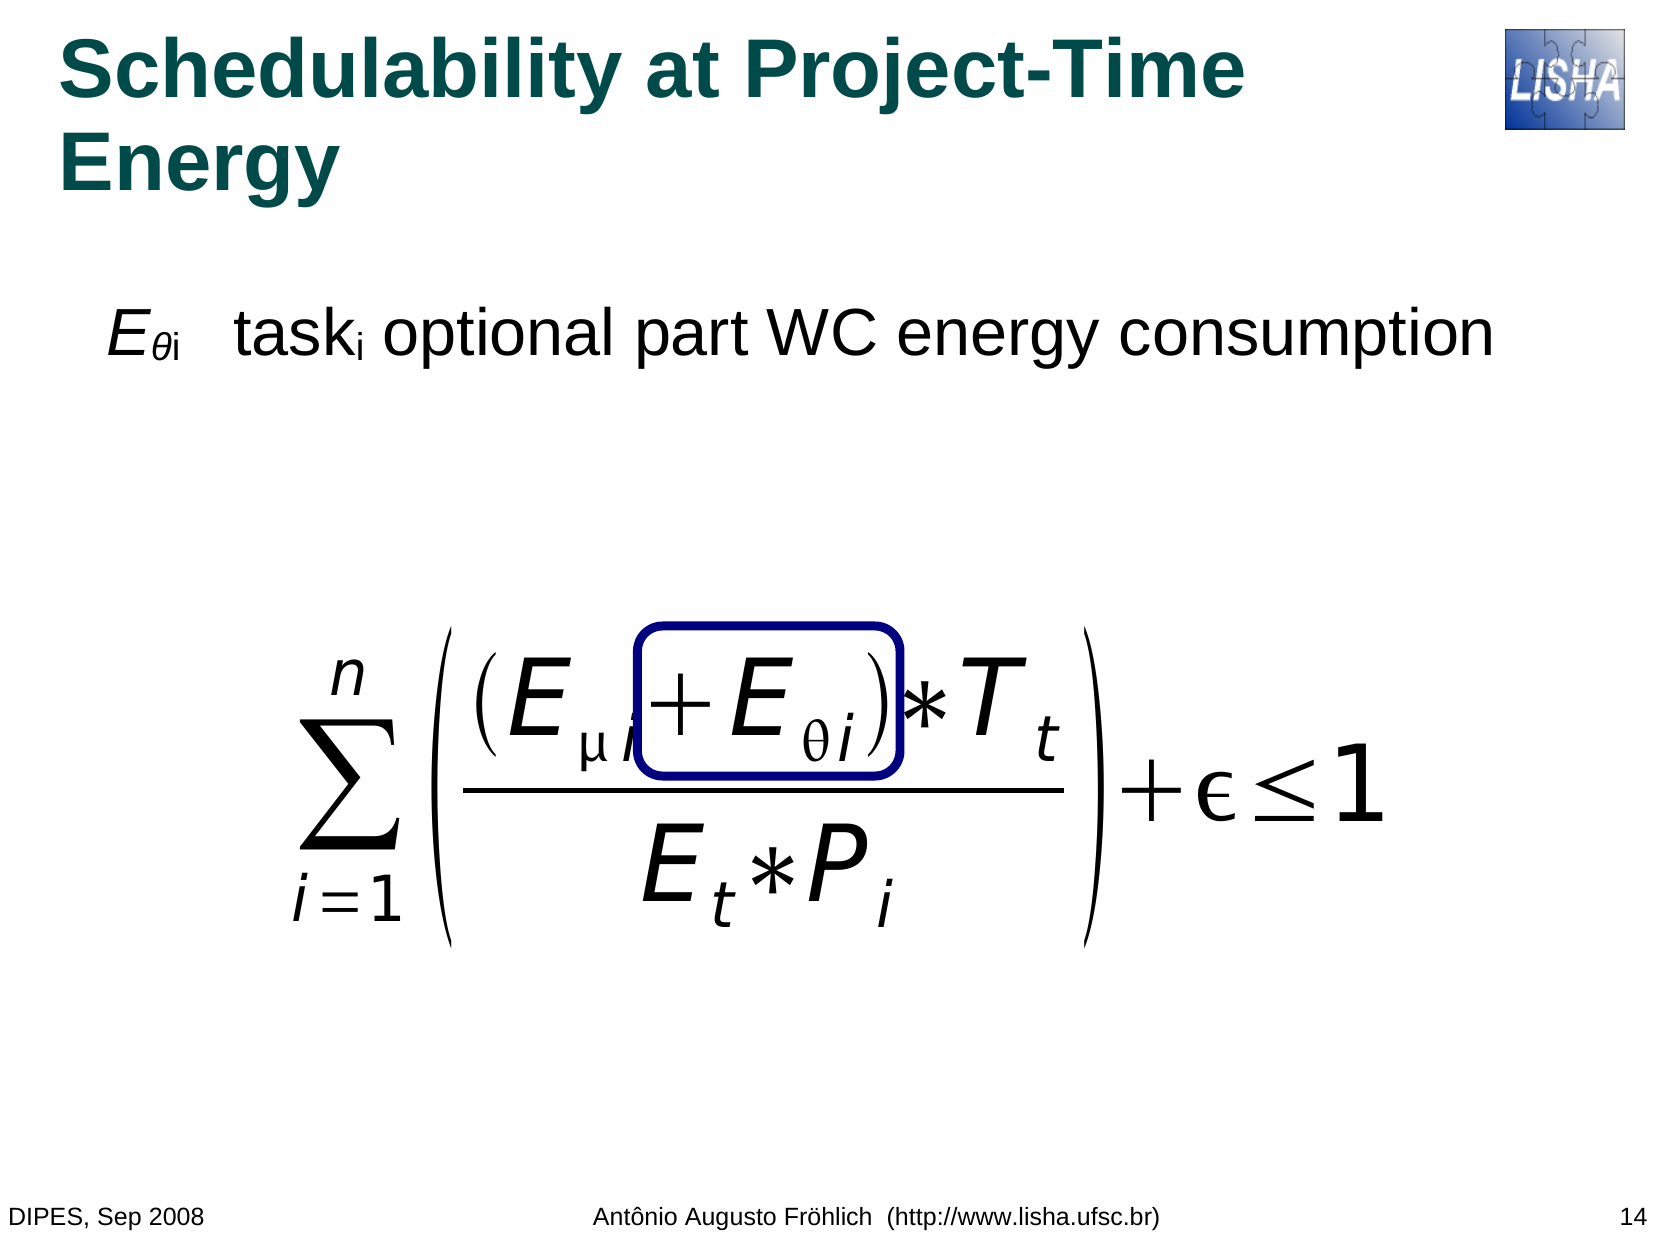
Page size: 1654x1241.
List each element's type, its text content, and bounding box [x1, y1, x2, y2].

title Schedulability at Project-Time Energy [58, 11, 1463, 219]
picture [1505, 29, 1625, 130]
list Εθi taski optional part WC energy consumption [59, 295, 1595, 1182]
